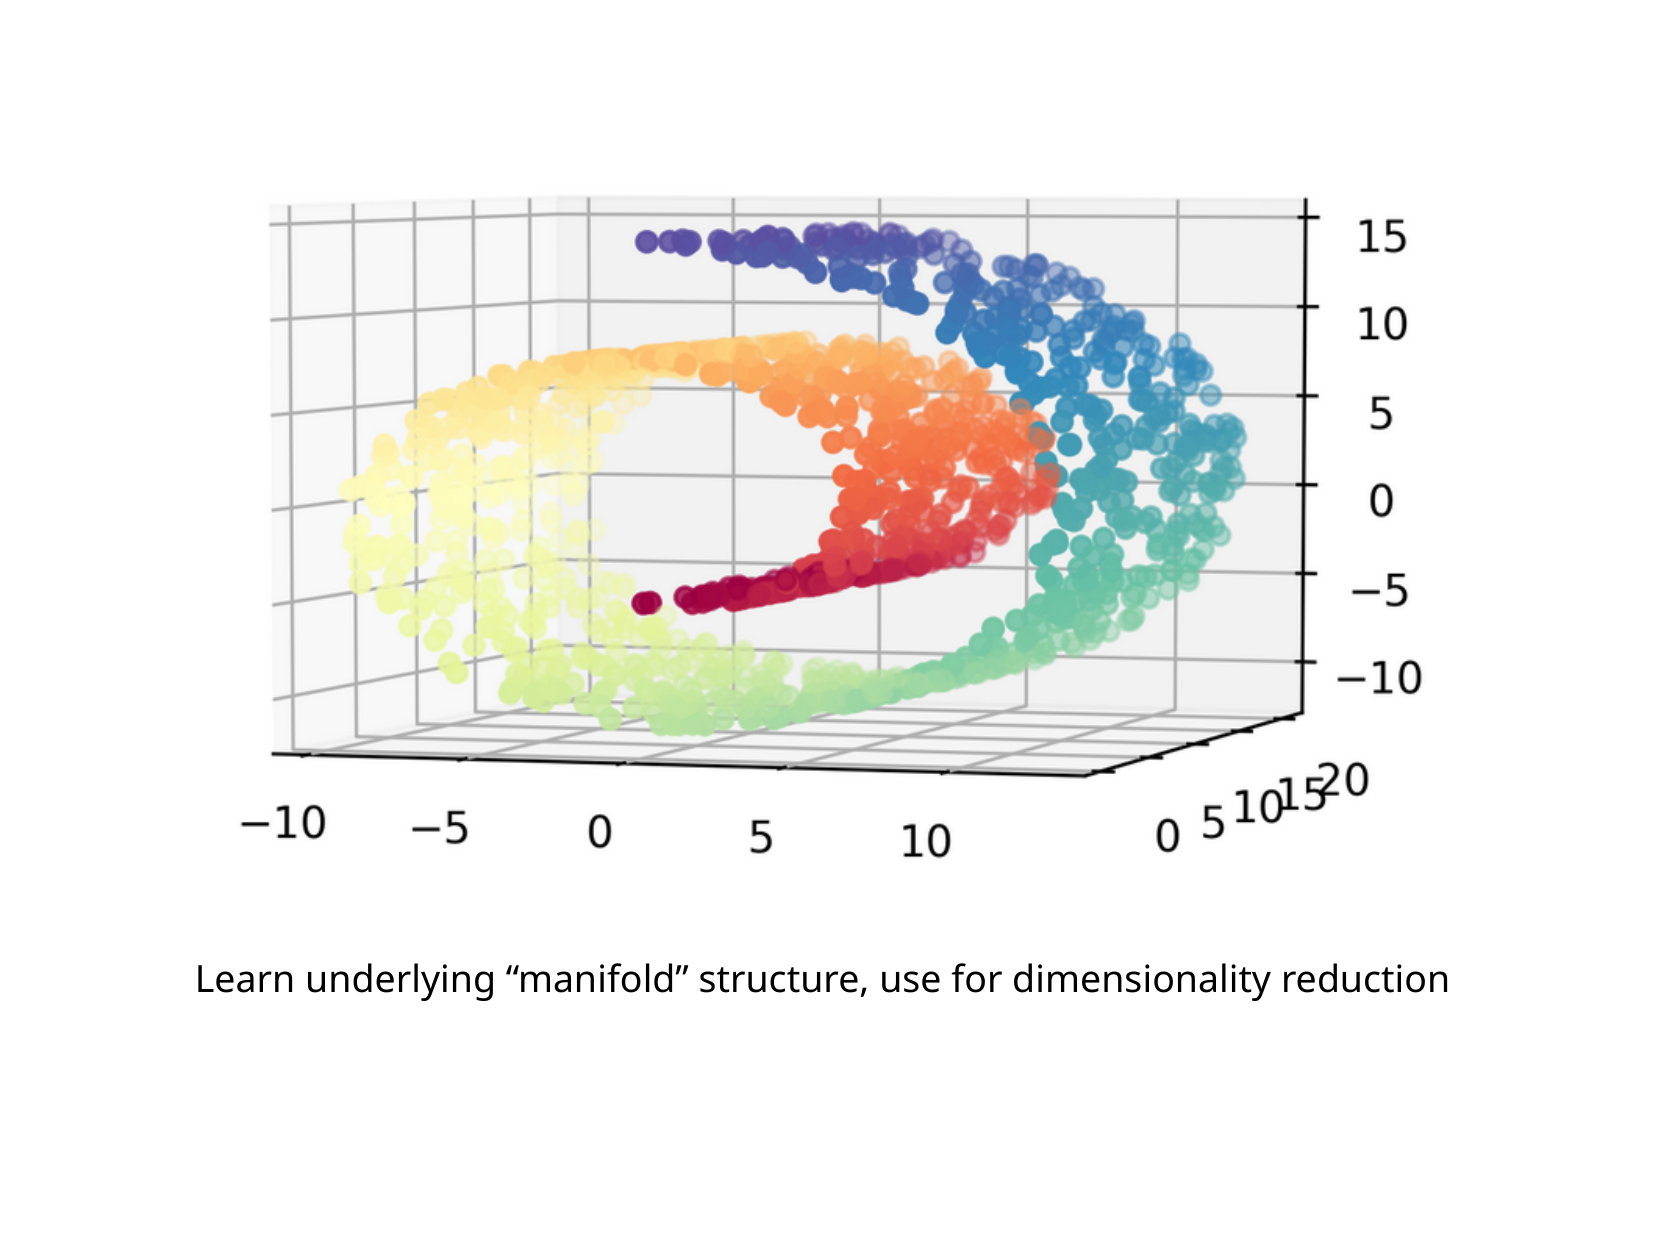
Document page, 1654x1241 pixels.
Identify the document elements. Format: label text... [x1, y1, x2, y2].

picture [180, 66, 1541, 961]
text_box Learn underlying “manifold” structure, use for dimensionality reduction [180, 945, 1471, 998]
